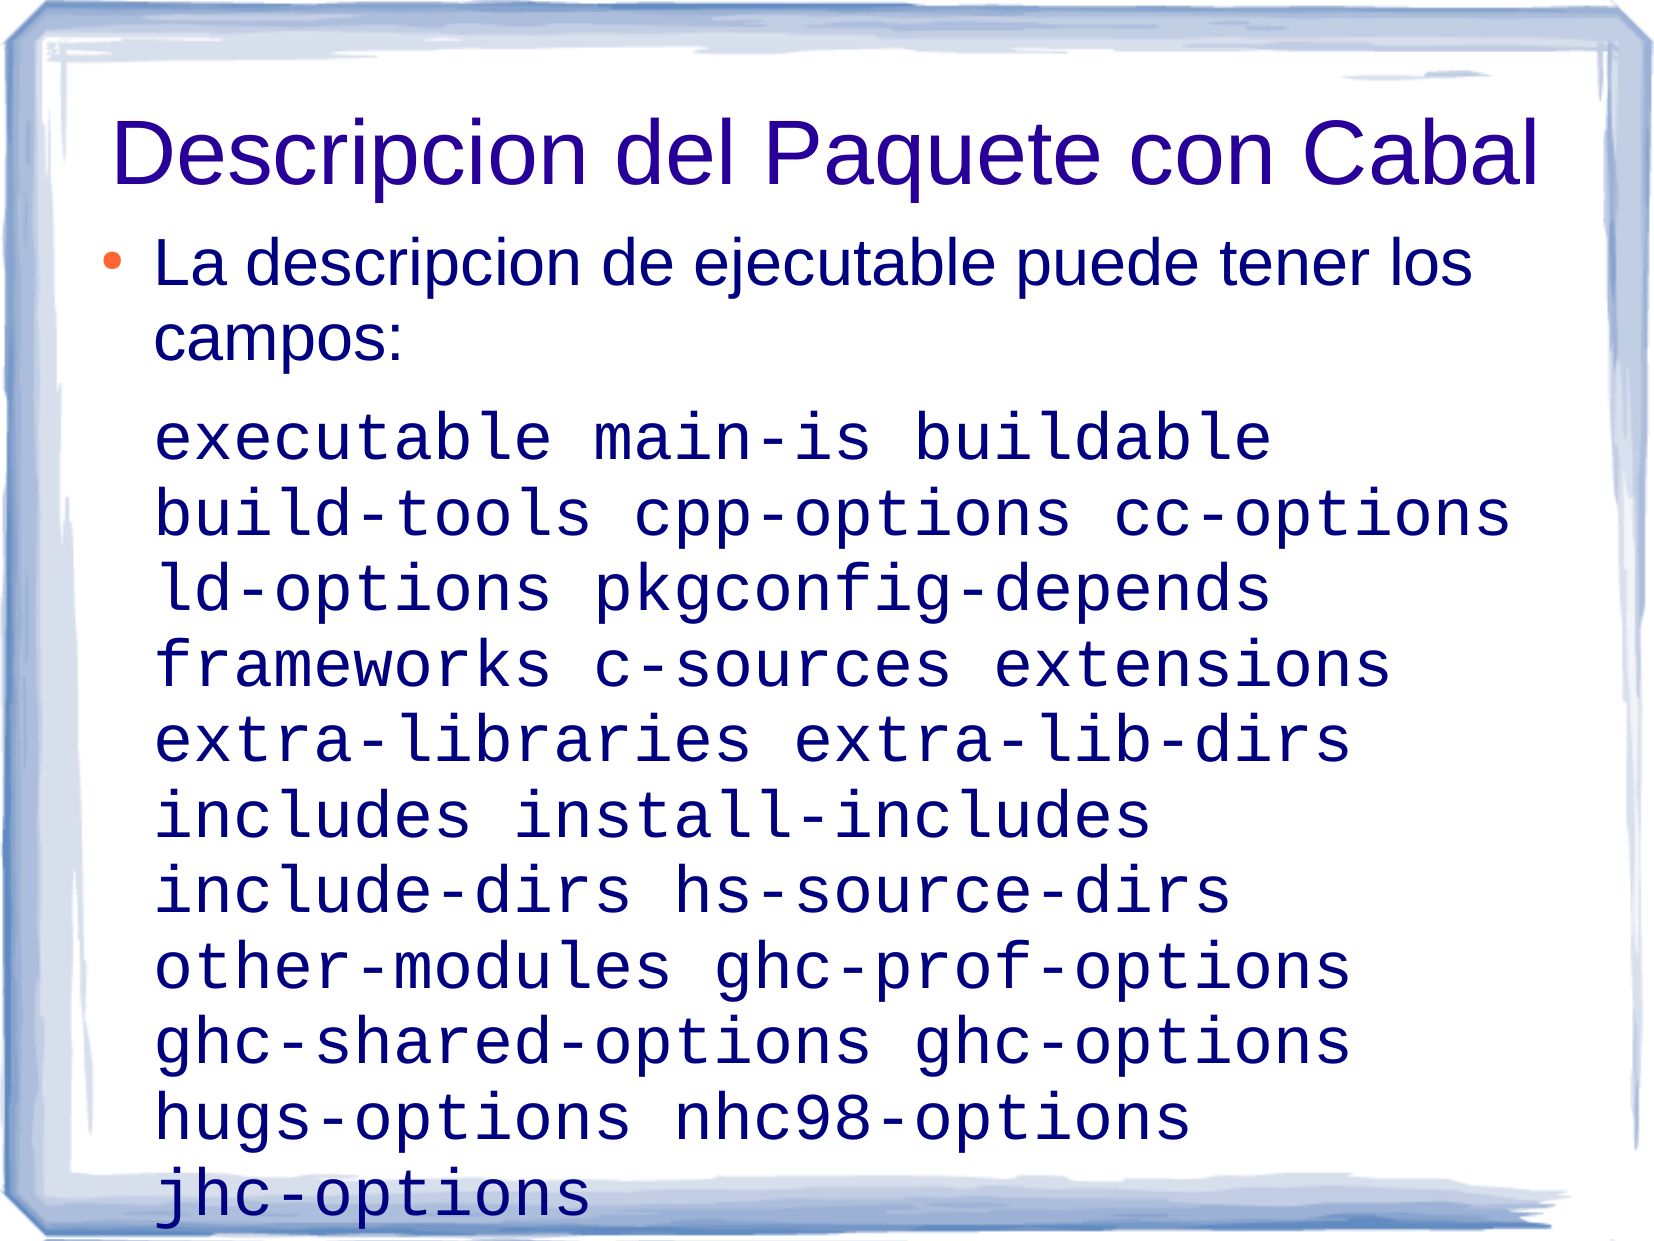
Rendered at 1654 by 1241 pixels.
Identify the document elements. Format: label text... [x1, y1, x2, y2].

list La descripcion de ejecutable puede tener los campos: executable main-is buildable build-tools cpp-options cc-options ld-options pkgconfig-depends frameworks c-sources extensions extra-libraries extra-lib-dirs includes install-includes include-dirs hs-source-dirs other-modules ghc-prof-options ghc-shared-options ghc-options hugs-options nhc98-options jhc-options [82, 225, 1571, 1236]
picture [0, 0, 1654, 1241]
title Descripcion del Paquete con Cabal [82, 49, 1571, 225]
